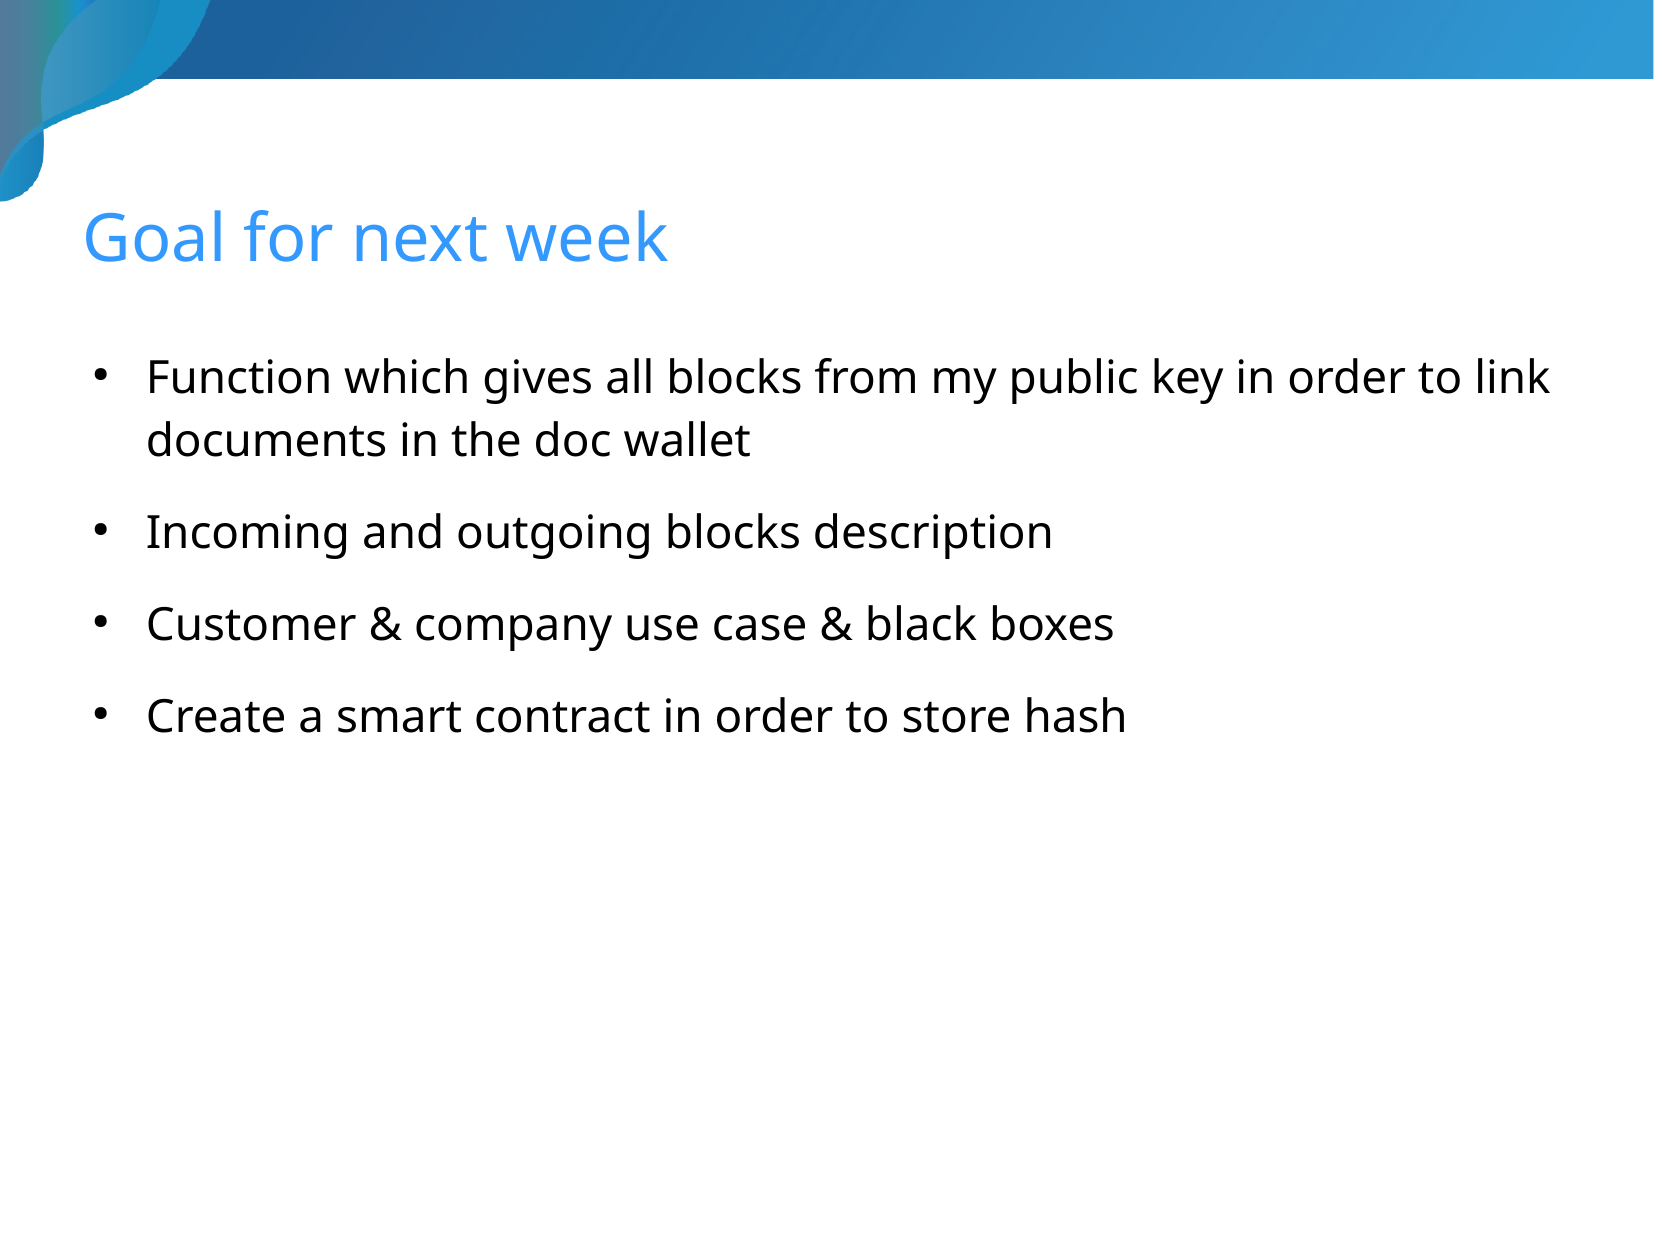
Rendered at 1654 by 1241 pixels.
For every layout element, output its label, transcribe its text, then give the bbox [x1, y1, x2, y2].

picture [0, 0, 1654, 1241]
title Goal for next week [82, 139, 1571, 332]
list Function which gives all blocks from my public key in order to link documents in the doc wallet Incoming and outgoing blocks description Customer & company use case & black boxes Create a smart contract in order to store hash [75, 344, 1564, 1241]
